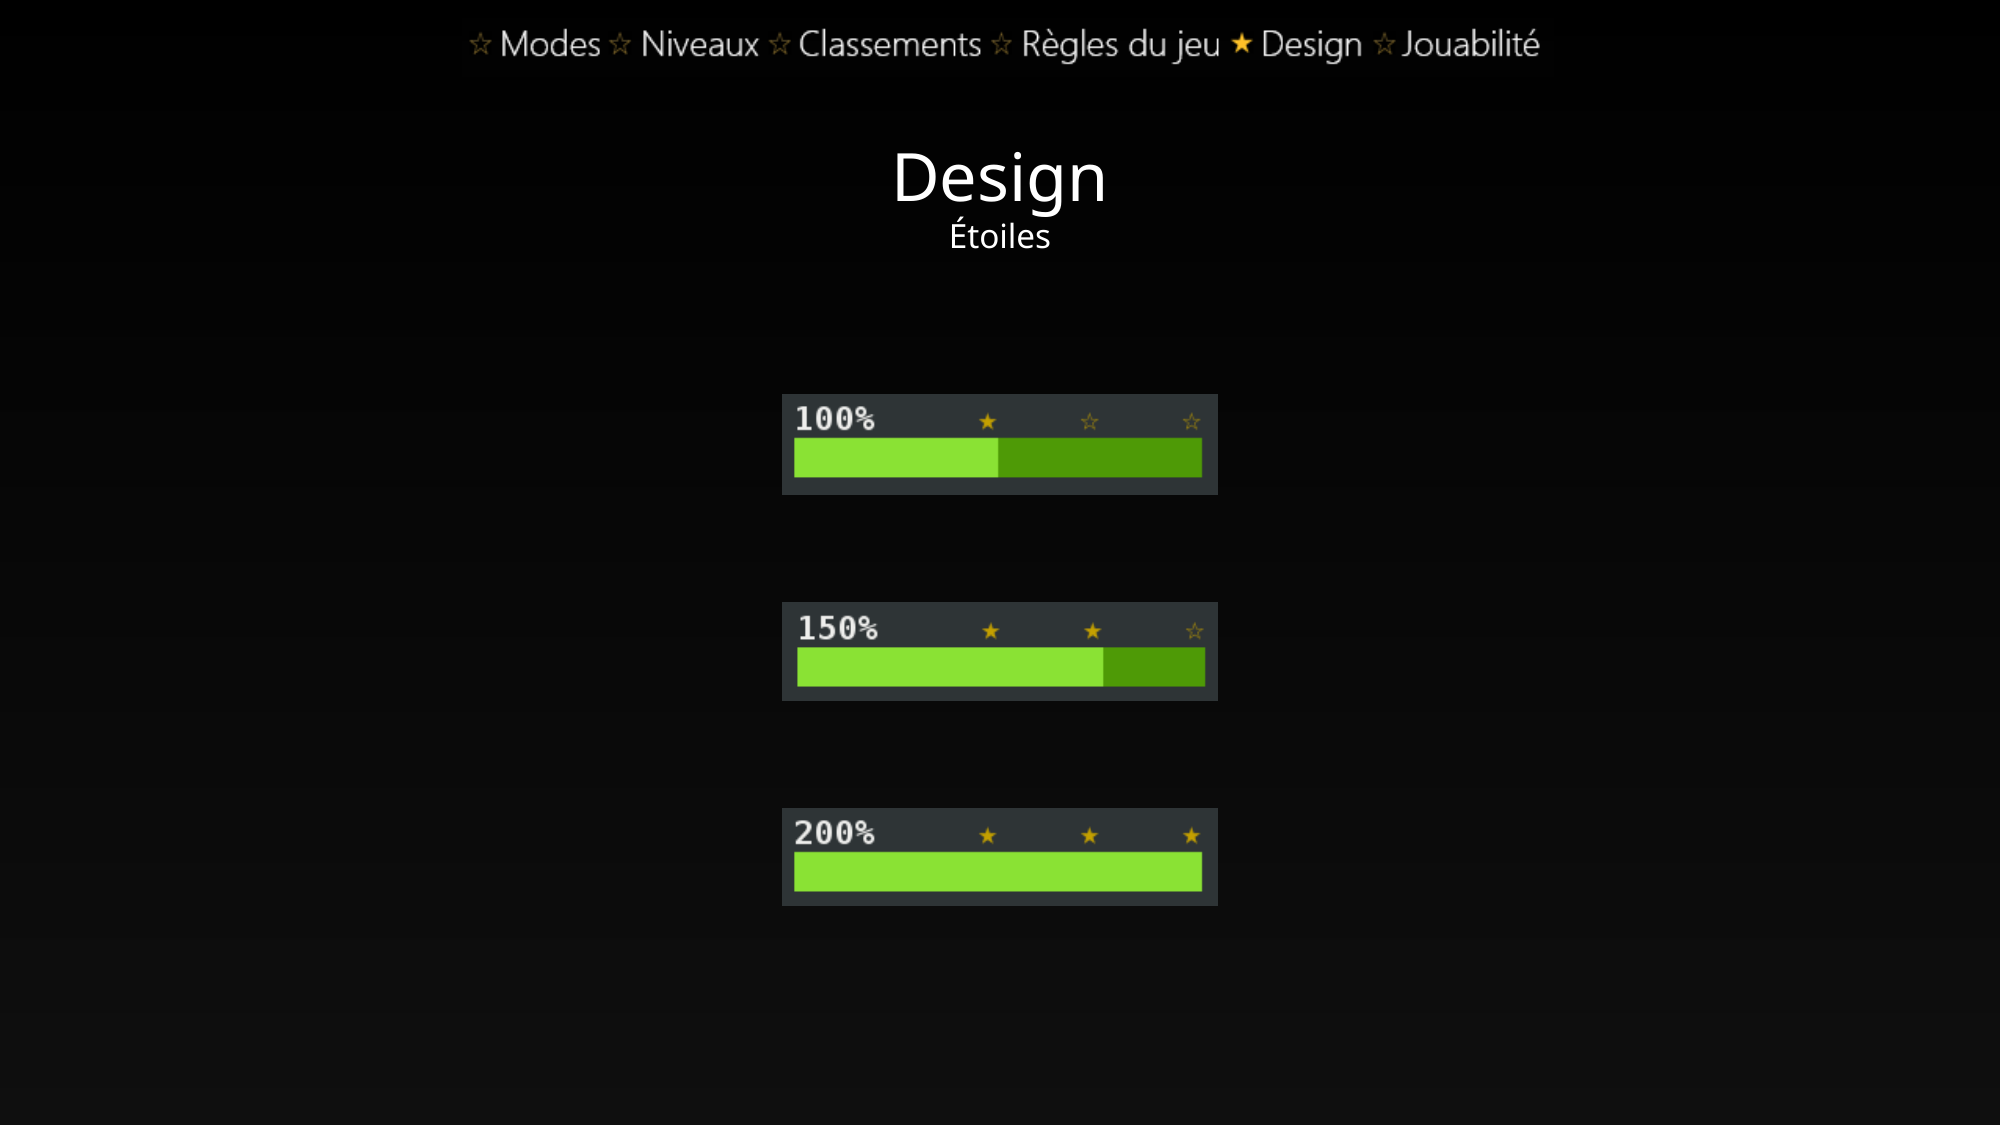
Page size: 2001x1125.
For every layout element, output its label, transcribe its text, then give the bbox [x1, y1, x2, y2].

picture [782, 602, 1218, 701]
picture [782, 394, 1218, 495]
picture [782, 808, 1218, 906]
picture [462, 18, 1554, 77]
text_box Design Étoiles [649, 127, 1351, 264]
